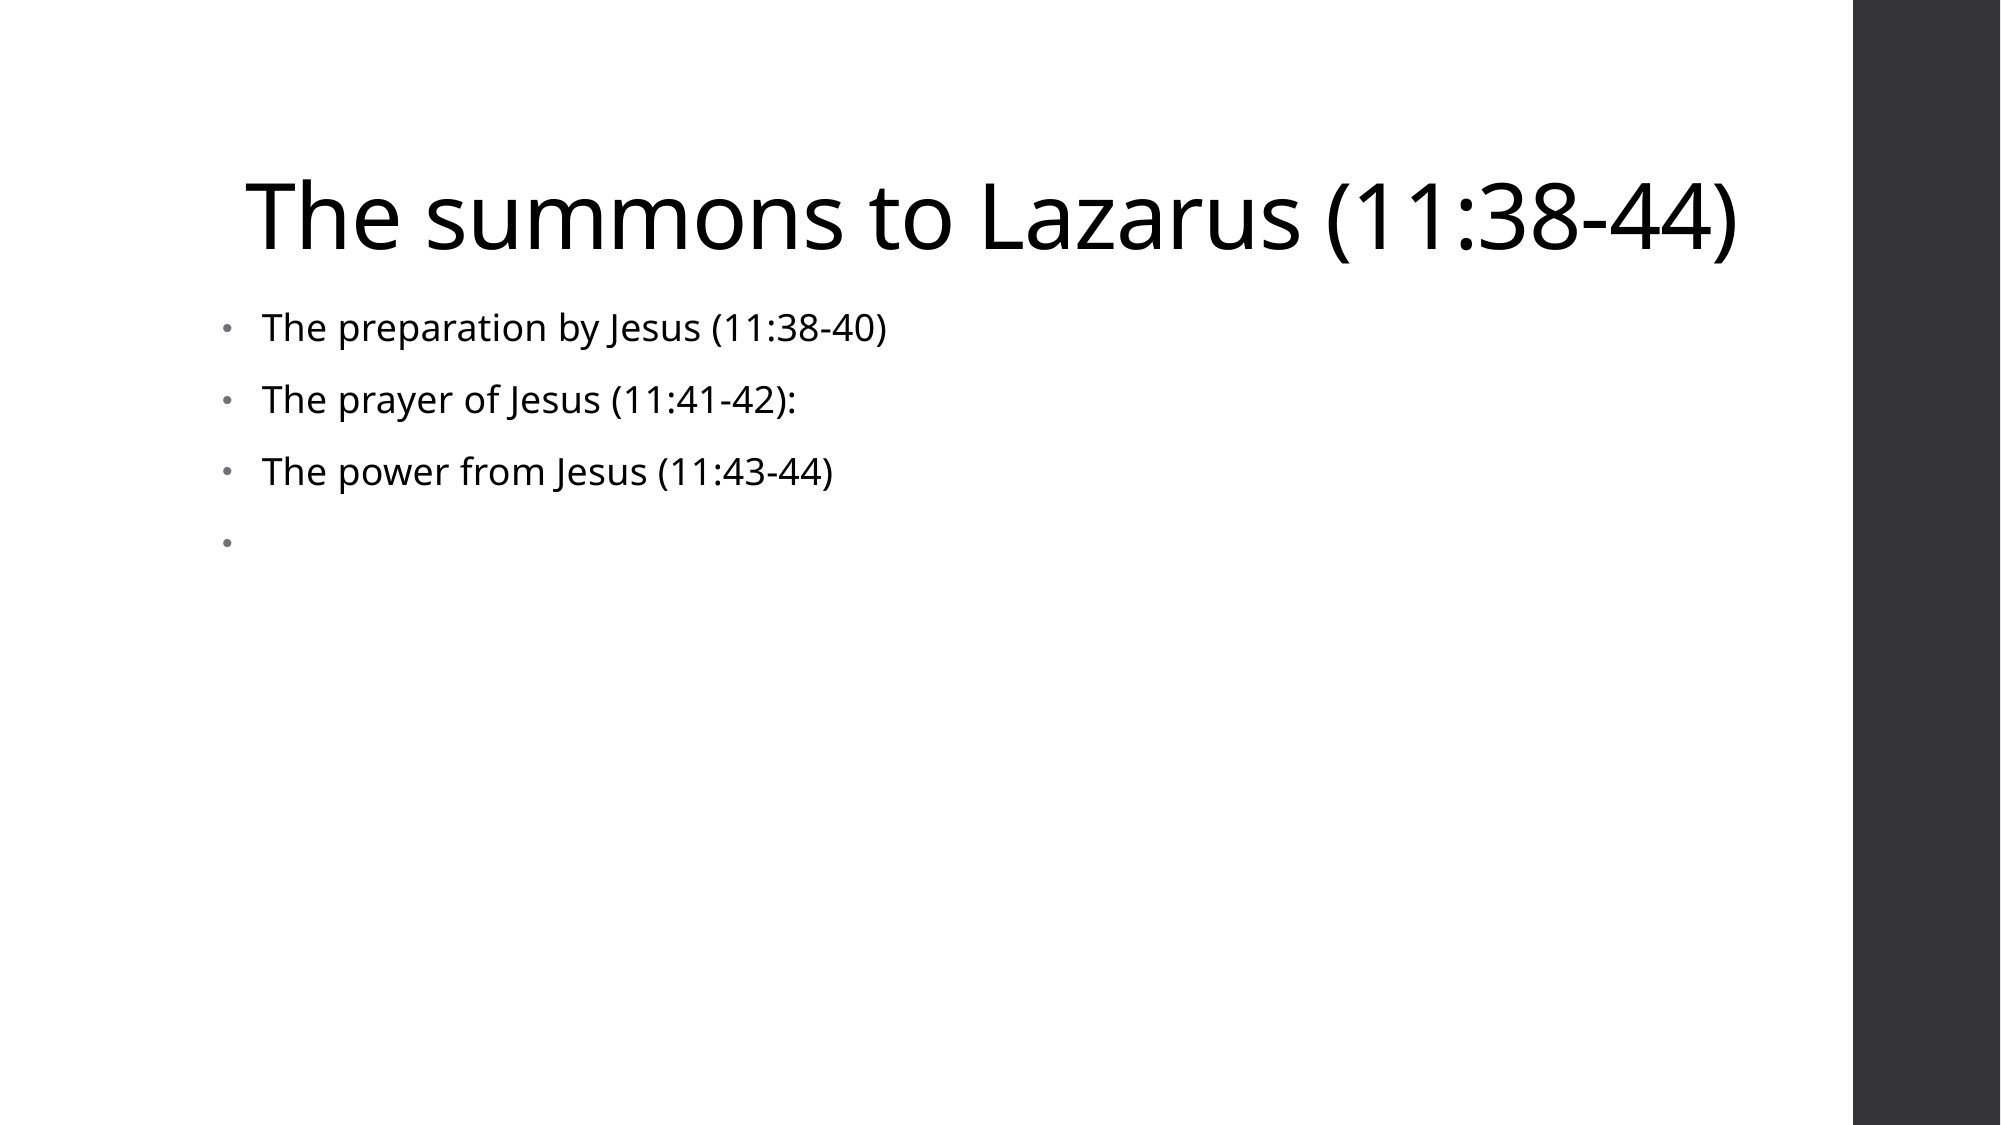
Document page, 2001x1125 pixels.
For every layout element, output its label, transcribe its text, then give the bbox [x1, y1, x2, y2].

title The summons to Lazarus (11:38-44) [206, 60, 1797, 278]
list The preparation by Jesus (11:38-40) The prayer of Jesus (11:41-42): The power from Jesus (11:43-44) [206, 299, 1617, 1014]
